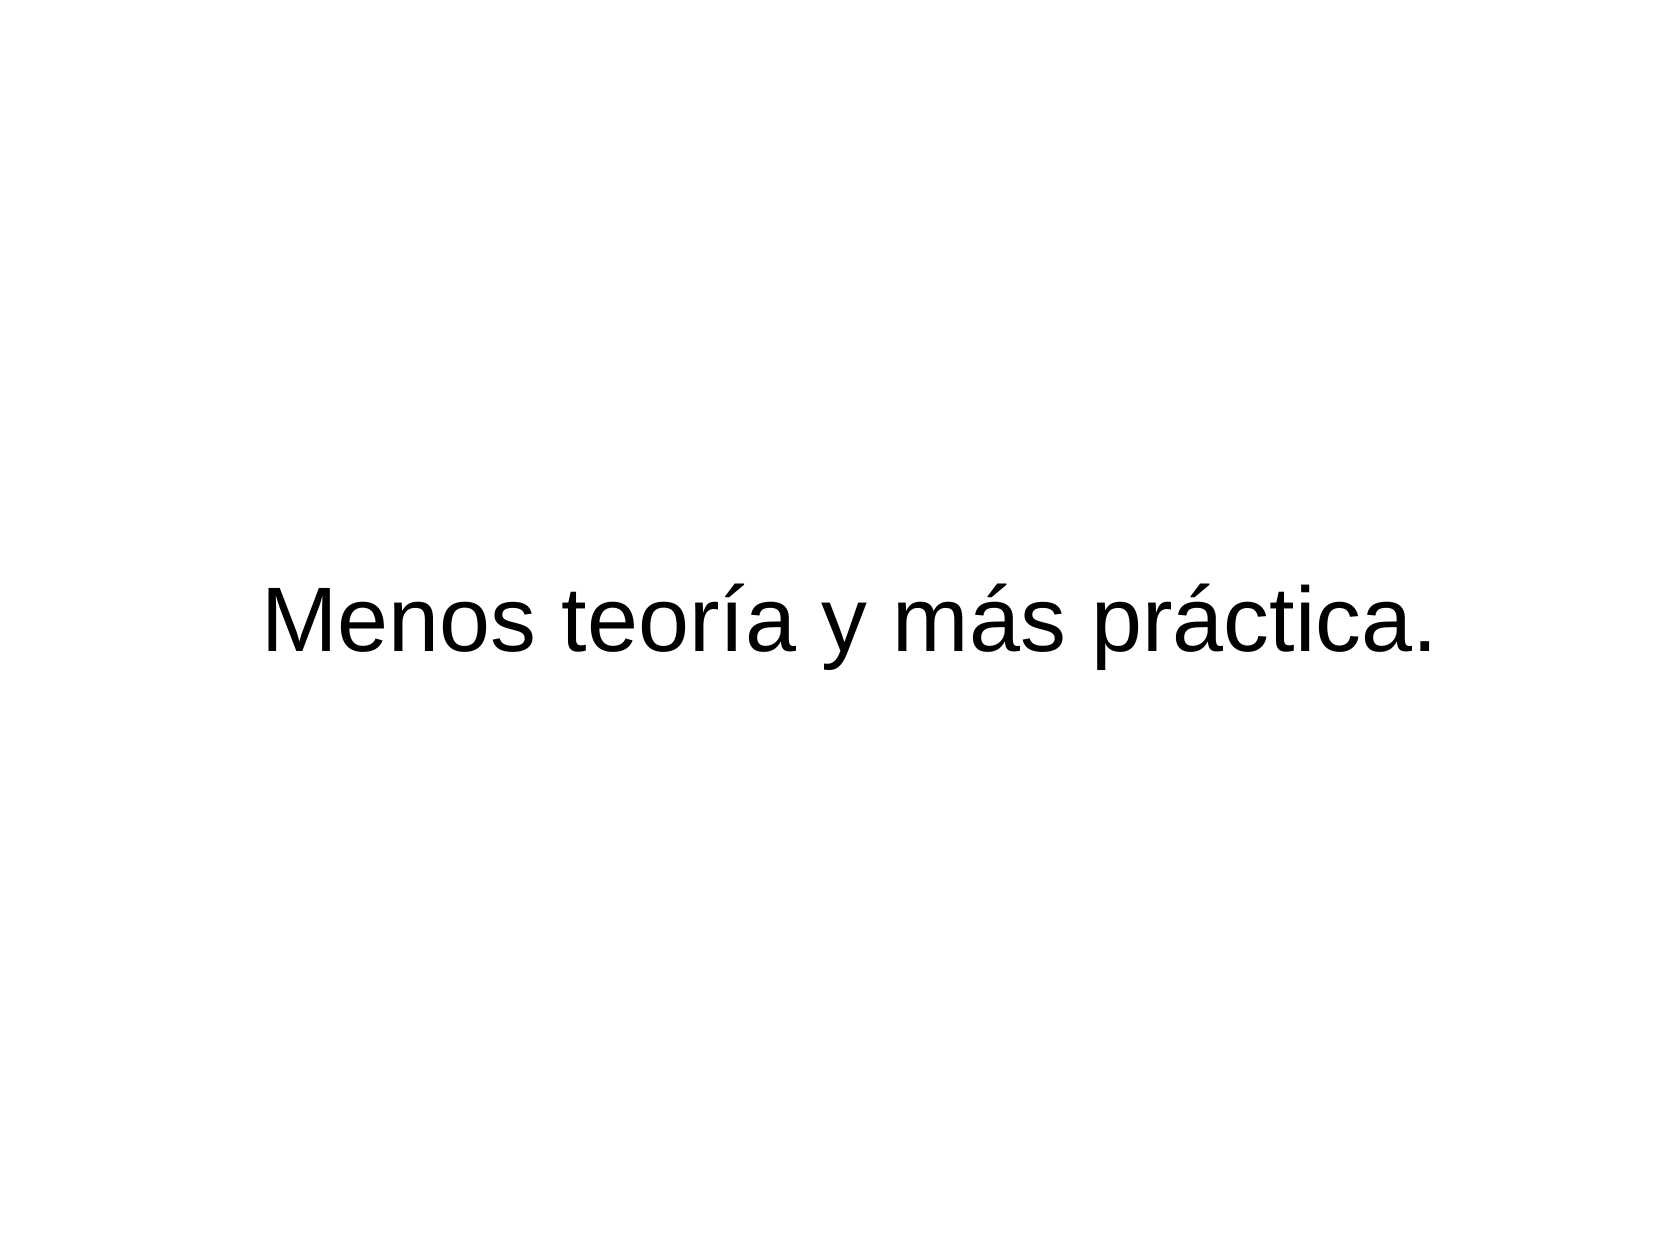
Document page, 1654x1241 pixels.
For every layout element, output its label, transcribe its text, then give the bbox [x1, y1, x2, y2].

title Menos teoría y más práctica. [106, 516, 1595, 724]
